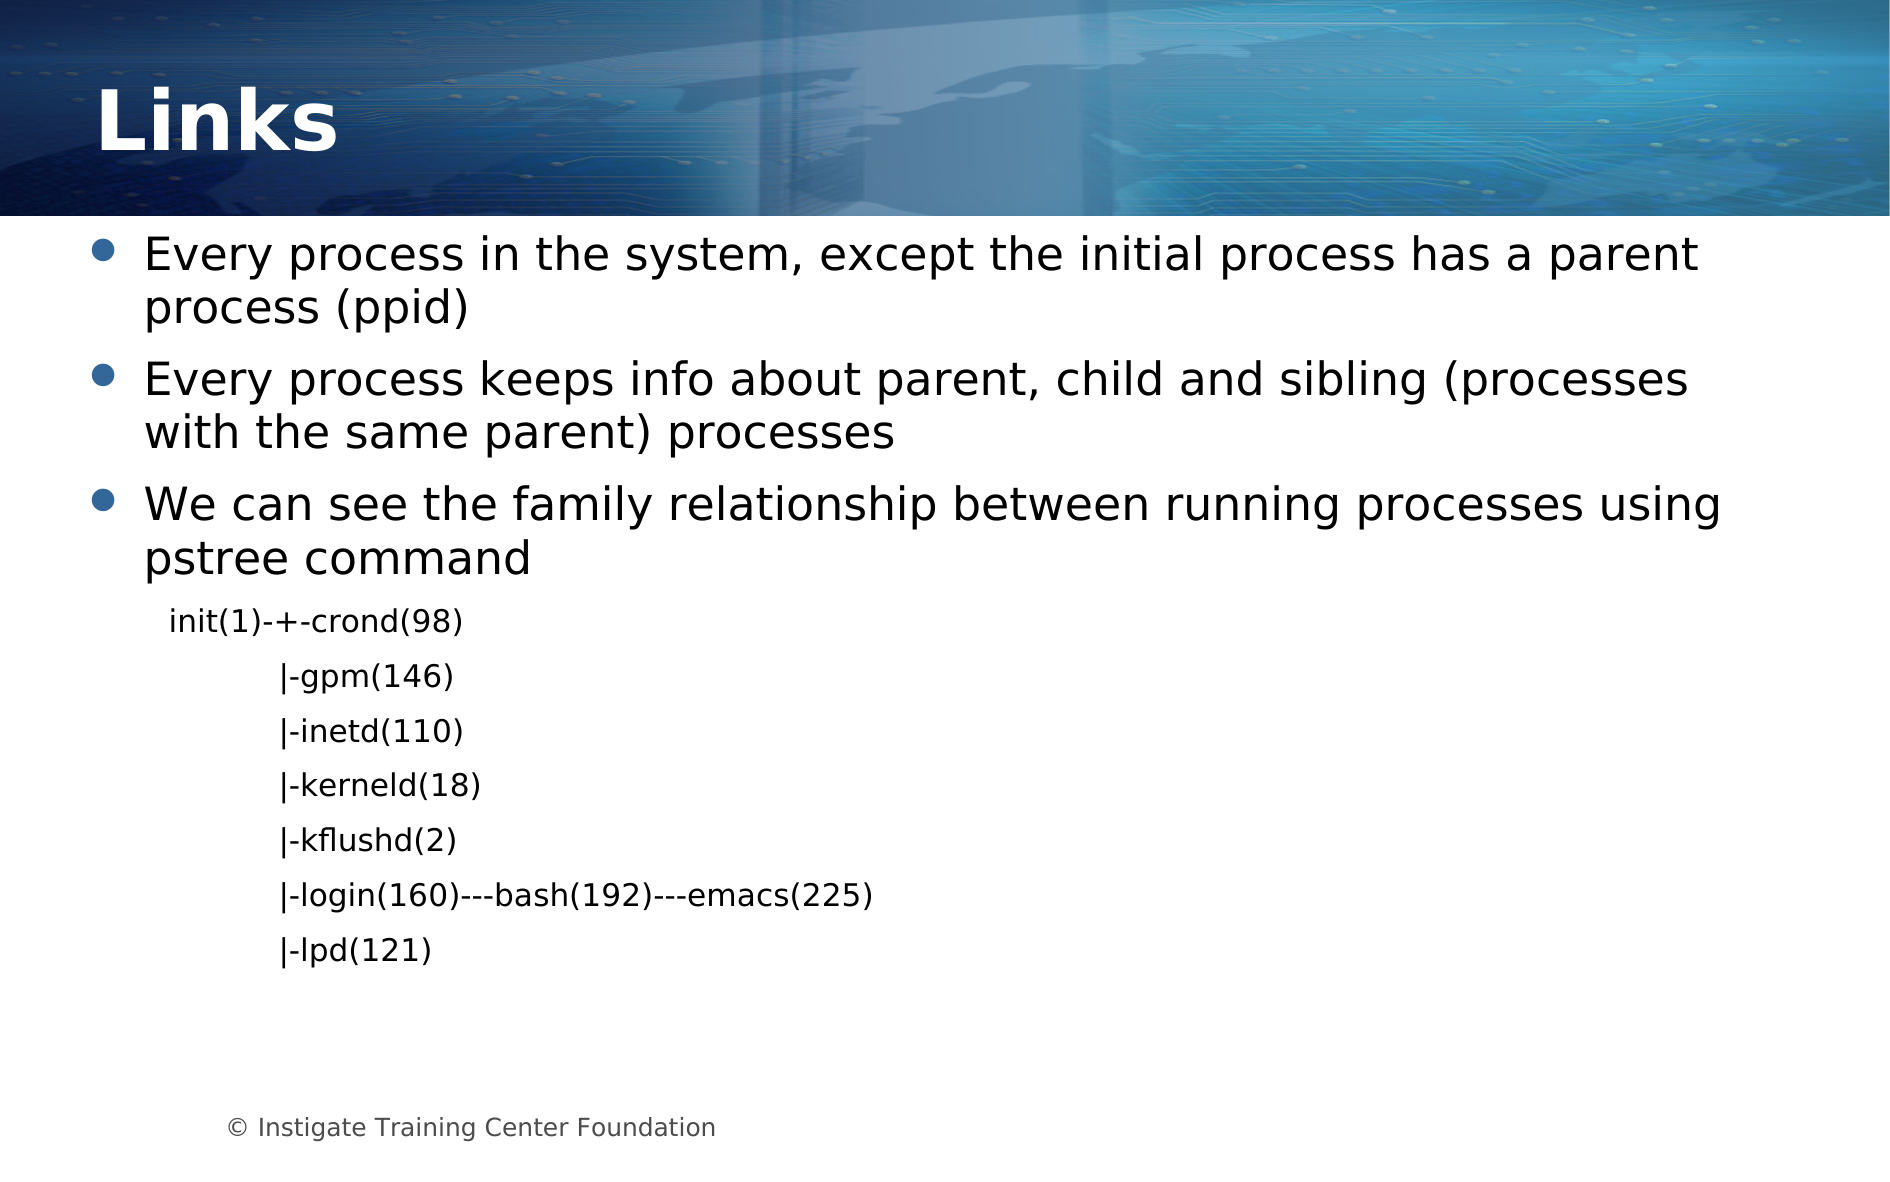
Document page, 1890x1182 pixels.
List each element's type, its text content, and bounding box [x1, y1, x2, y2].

list Every process in the system, except the initial process has a parent process (ppid) Every process keeps info about parent, child and sibling (processes with the same parent) processes We can see the family relationship between running processes using pstree command init(1)-+-crond(98) |-gpm(146) |-inetd(110) |-kerneld(18) |-kflushd(2) |-login(160)---bash(192)---emacs(225) |-lpd(121) [88, 228, 1788, 1027]
title Links [94, 47, 1793, 217]
picture [0, 0, 1890, 216]
